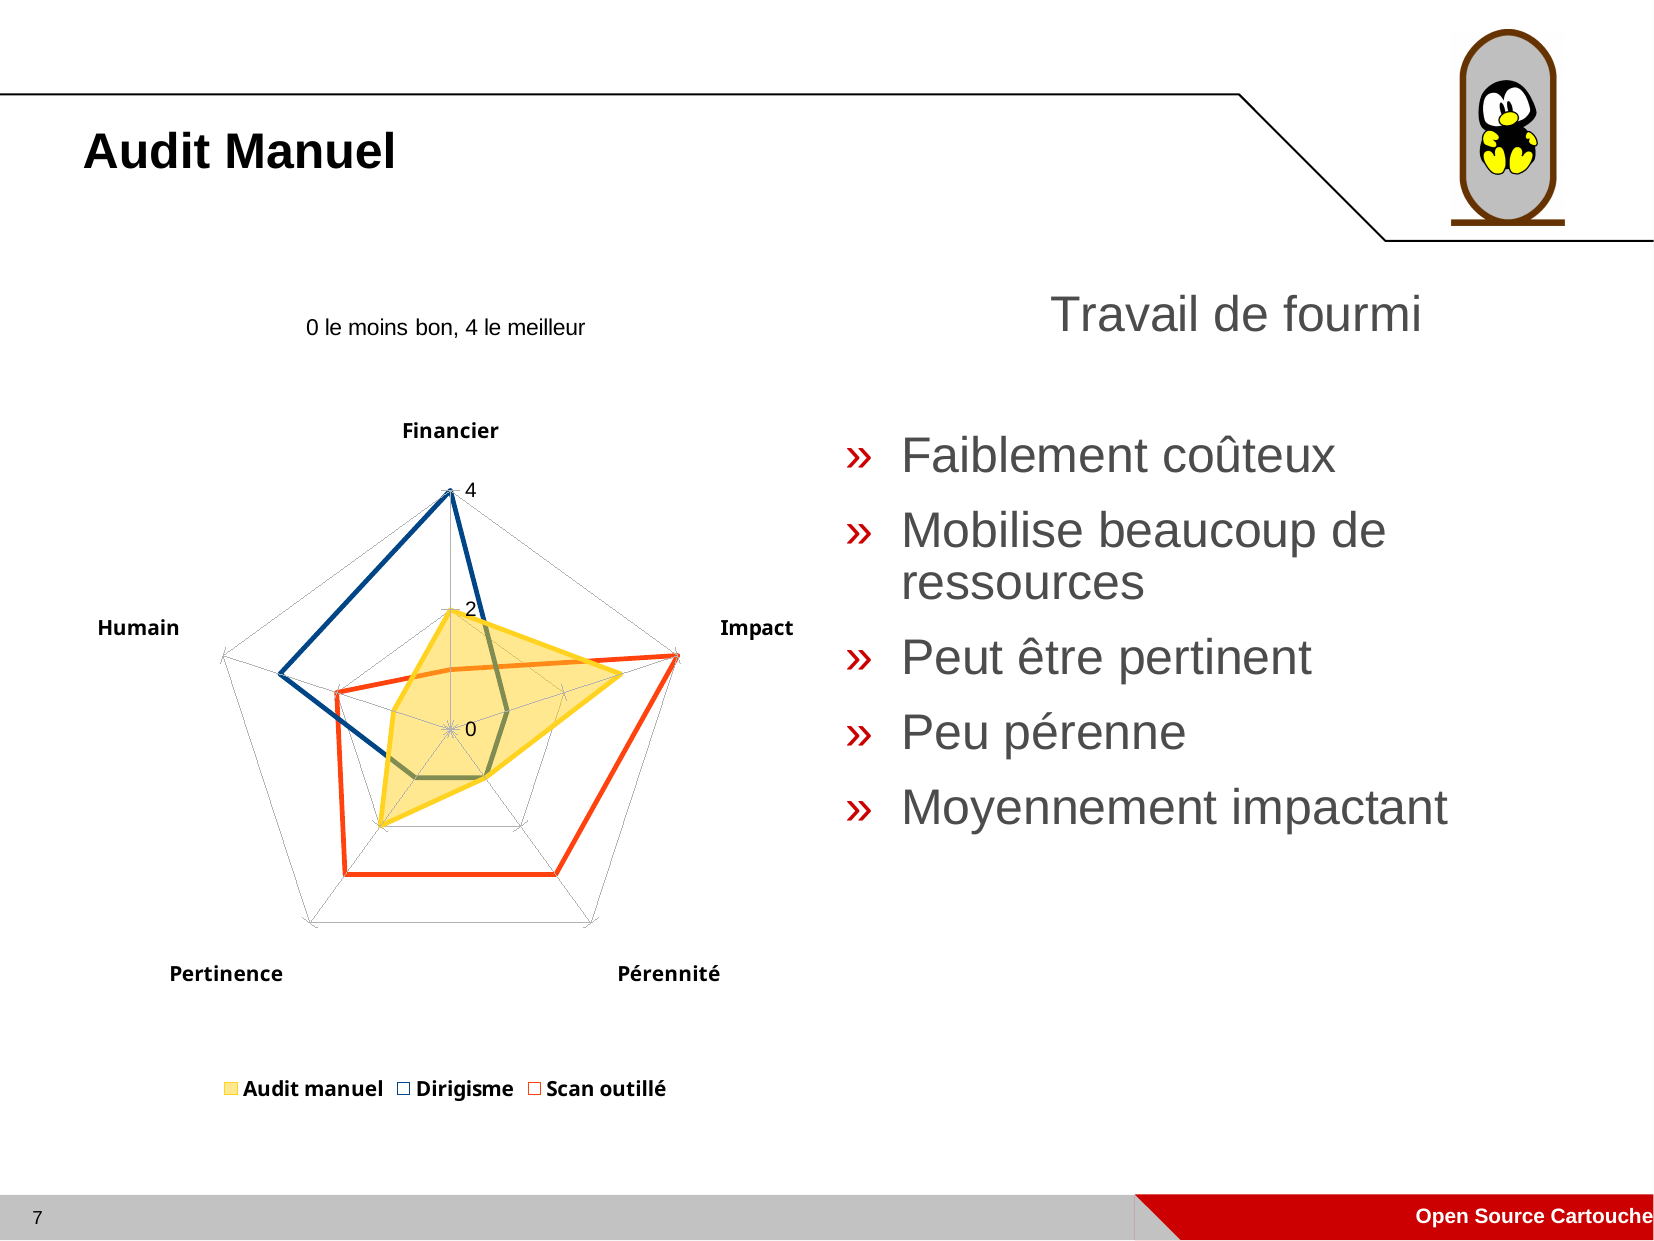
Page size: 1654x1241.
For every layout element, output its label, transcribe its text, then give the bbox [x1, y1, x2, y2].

list Travail de fourmi Faiblement coûteux Mobilise beaucoup de ressources Peut être pertinent Peu pérenne Moyennement impactant [845, 290, 1572, 1109]
chart [82, 290, 809, 1109]
picture [1451, 29, 1565, 49]
title Audit Manuel [82, 49, 1571, 257]
